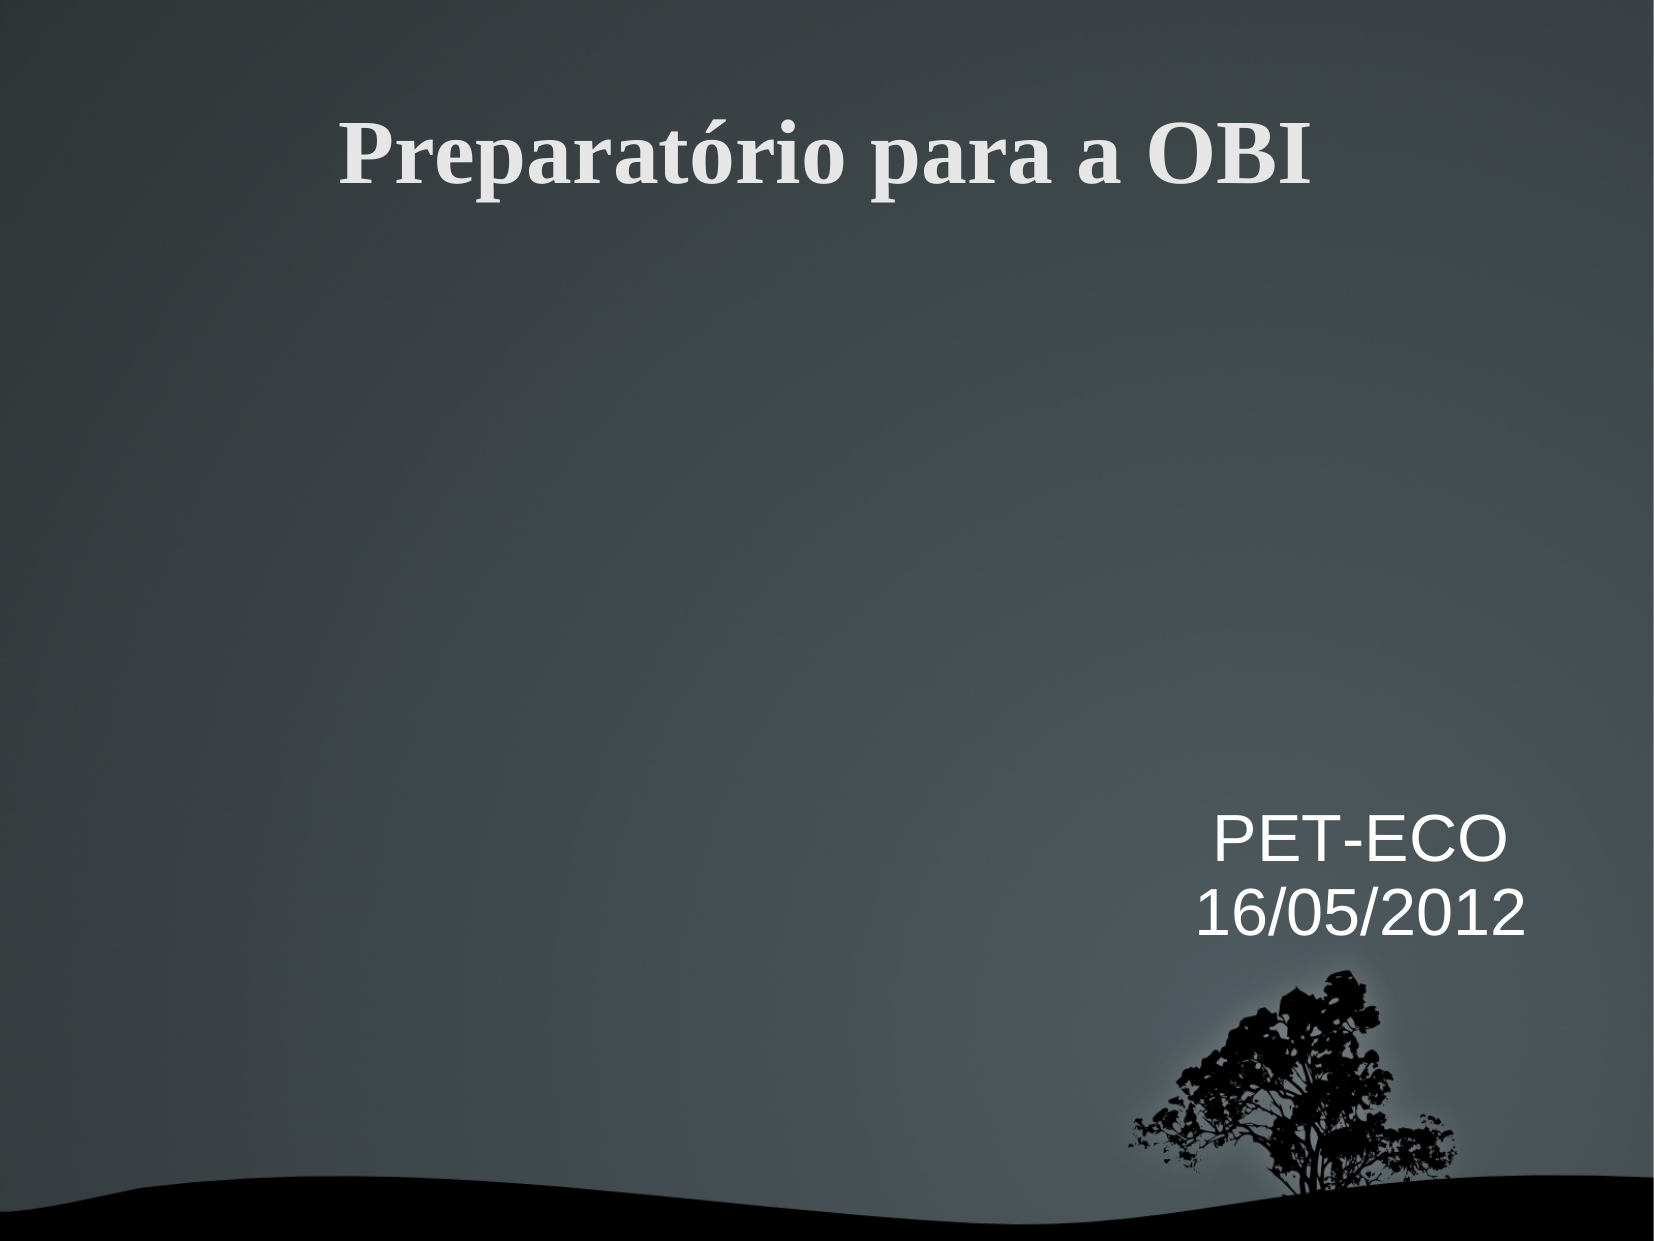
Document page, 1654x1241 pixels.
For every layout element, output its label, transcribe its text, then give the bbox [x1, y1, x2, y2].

title Preparatório para a OBI [82, 49, 1571, 257]
picture [0, 0, 1654, 1241]
subtitle PET-ECO 16/05/2012 [1151, 649, 1571, 1102]
